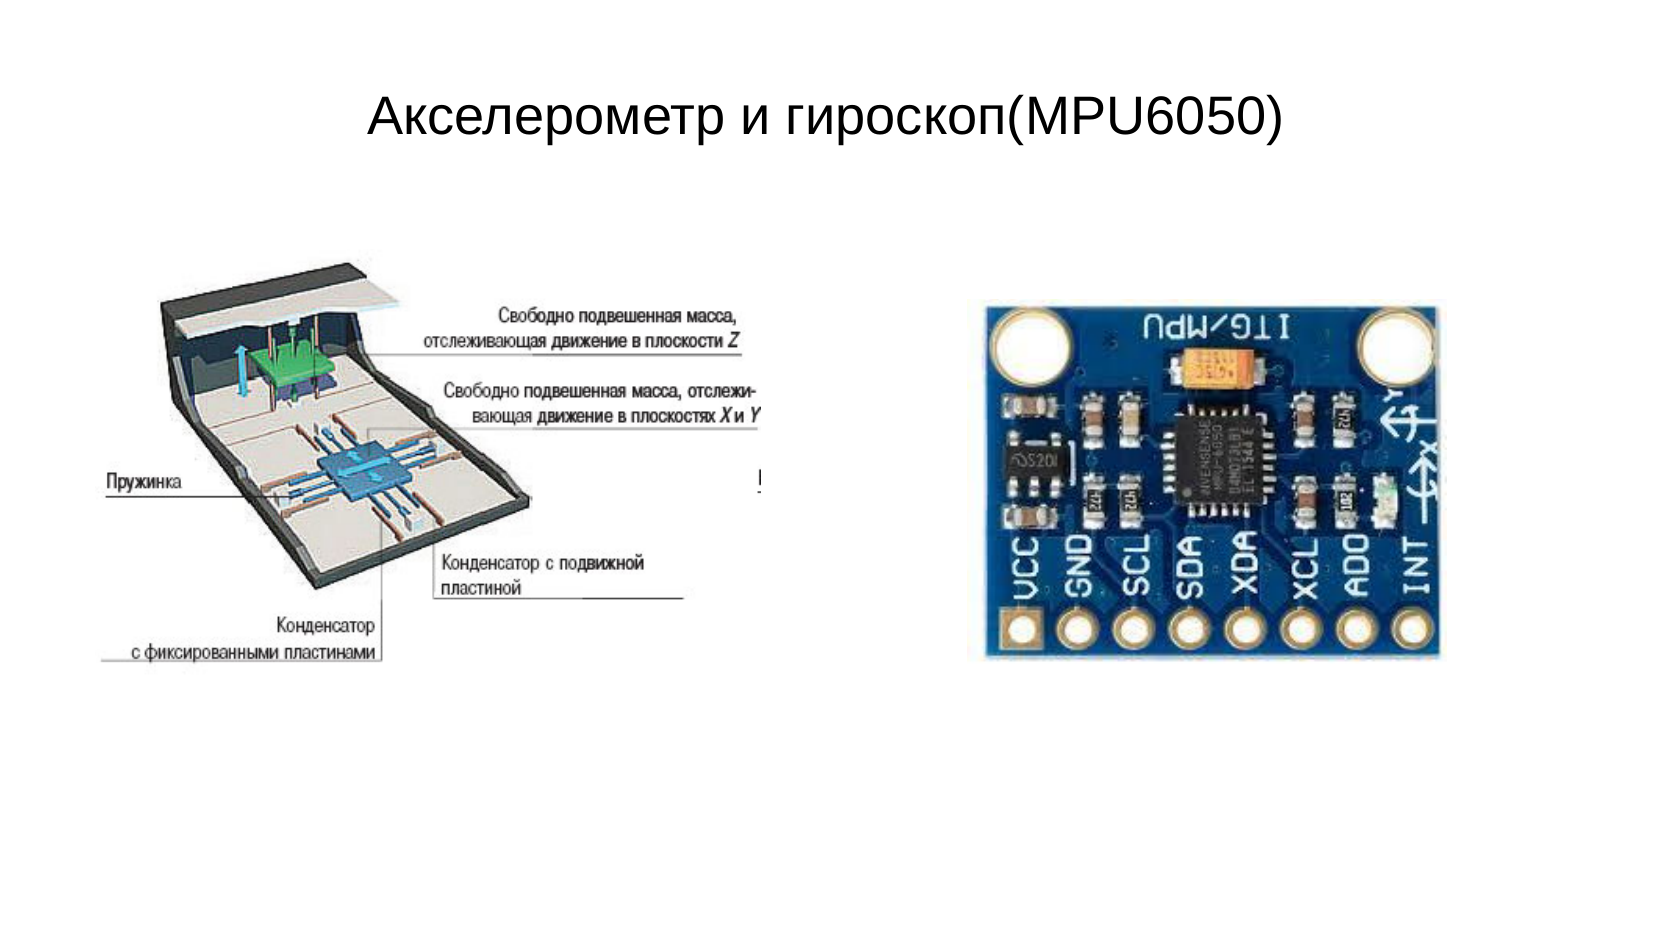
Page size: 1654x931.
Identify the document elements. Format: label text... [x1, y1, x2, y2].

title Акселерометр и гироскоп(MPU6050) [82, 12, 1571, 218]
picture [967, 299, 1447, 675]
picture [95, 249, 761, 681]
